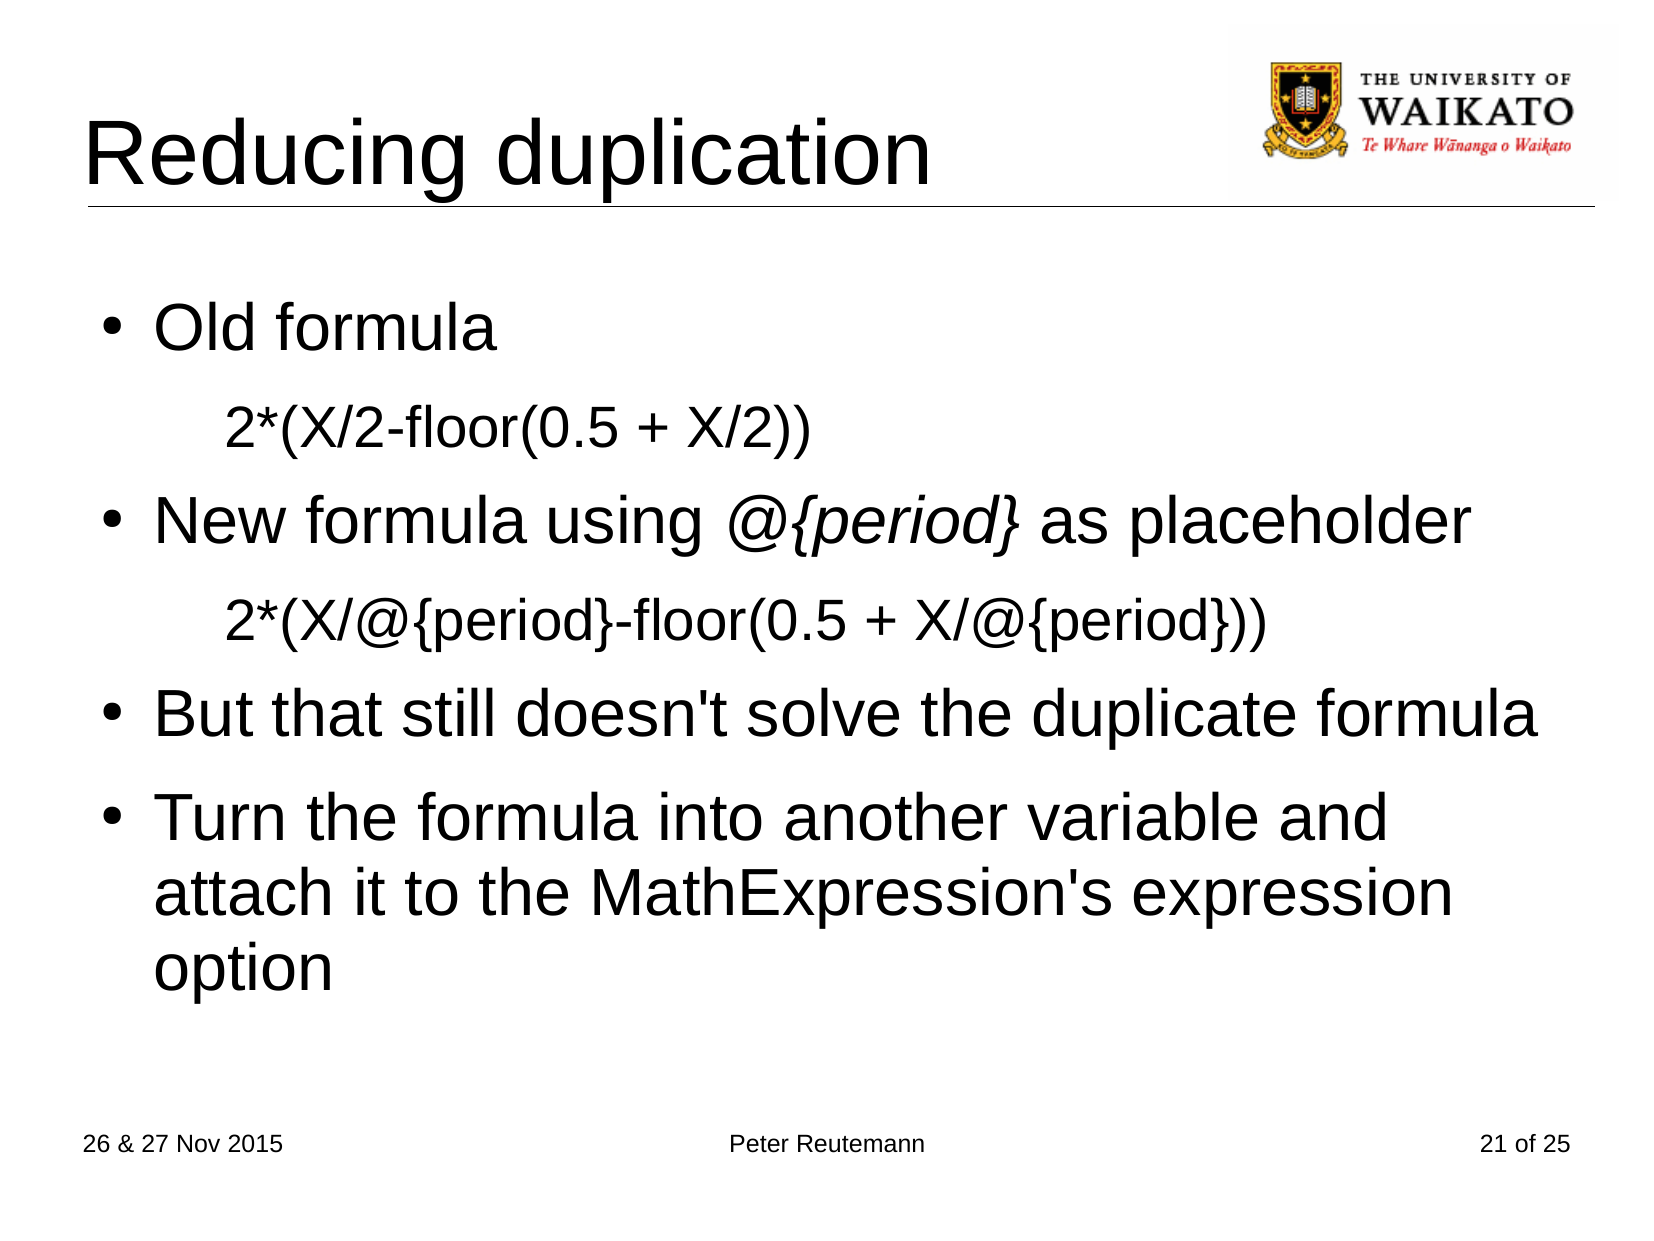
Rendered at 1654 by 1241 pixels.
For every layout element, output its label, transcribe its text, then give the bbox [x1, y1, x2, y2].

title Reducing duplication [82, 49, 1571, 257]
list Old formula 2*(X/2-floor(0.5 + X/2)) New formula using @{period} as placeholder 2*(X/@{period}-floor(0.5 + X/@{period})) But that still doesn't solve the duplicate formula Turn the formula into another variable and attach it to the MathExpression's expression option [82, 290, 1571, 1010]
picture [1228, 24, 1619, 201]
